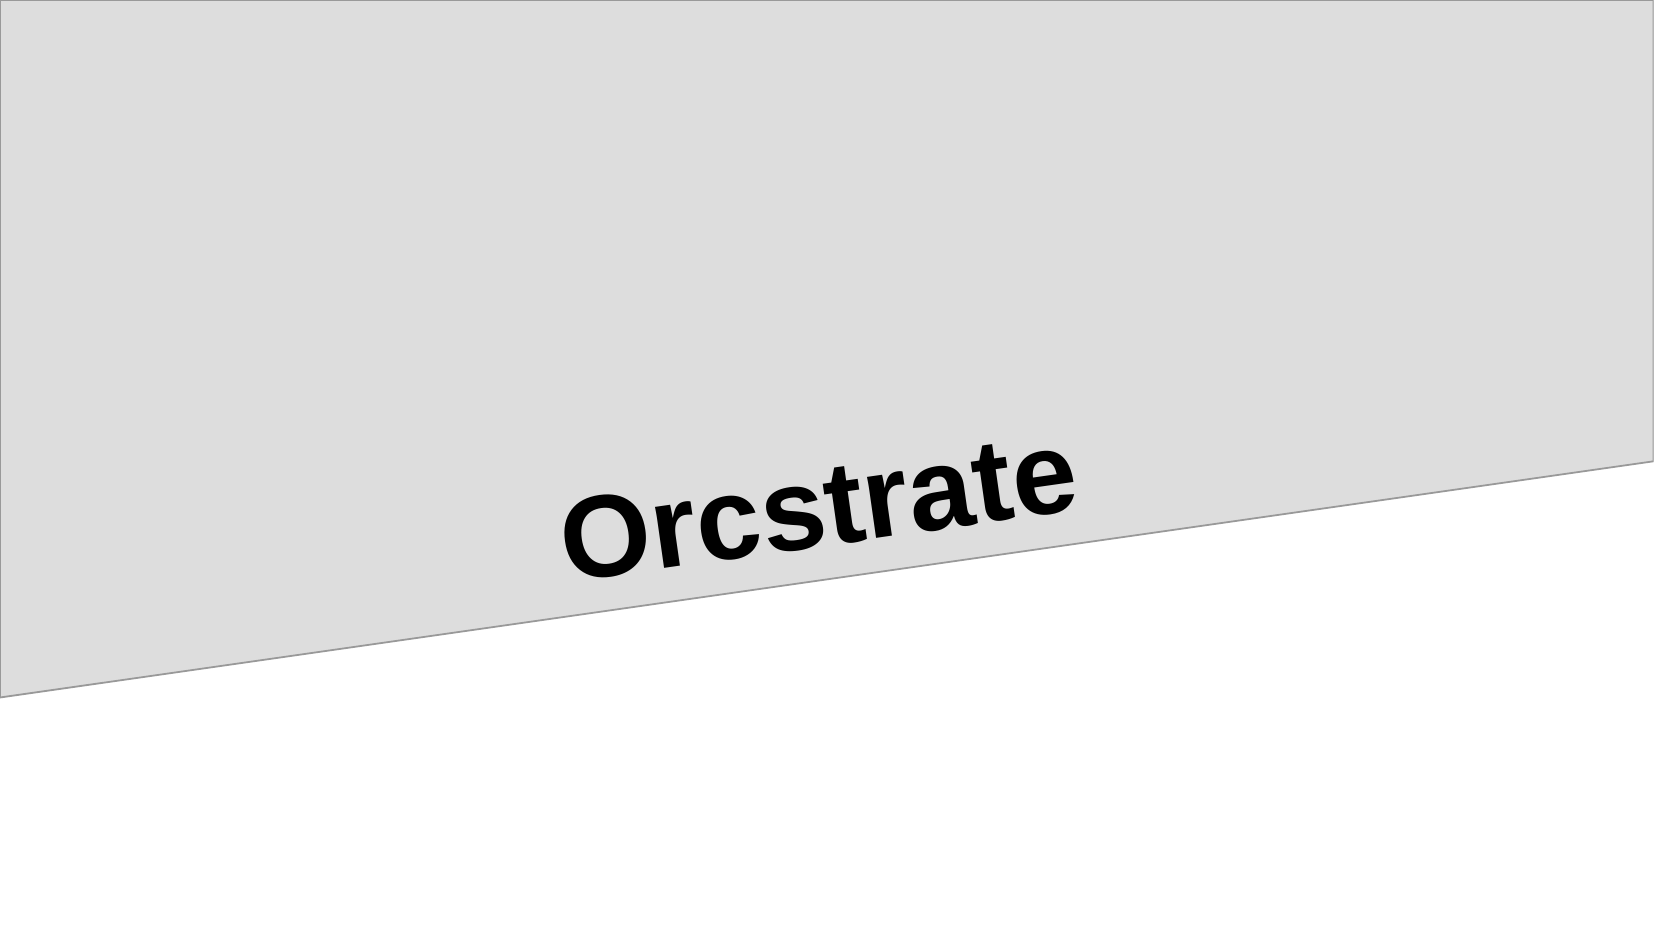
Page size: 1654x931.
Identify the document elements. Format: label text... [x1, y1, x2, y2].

title Orcstrate [76, 323, 1560, 688]
text_box [99, 471, 1574, 782]
